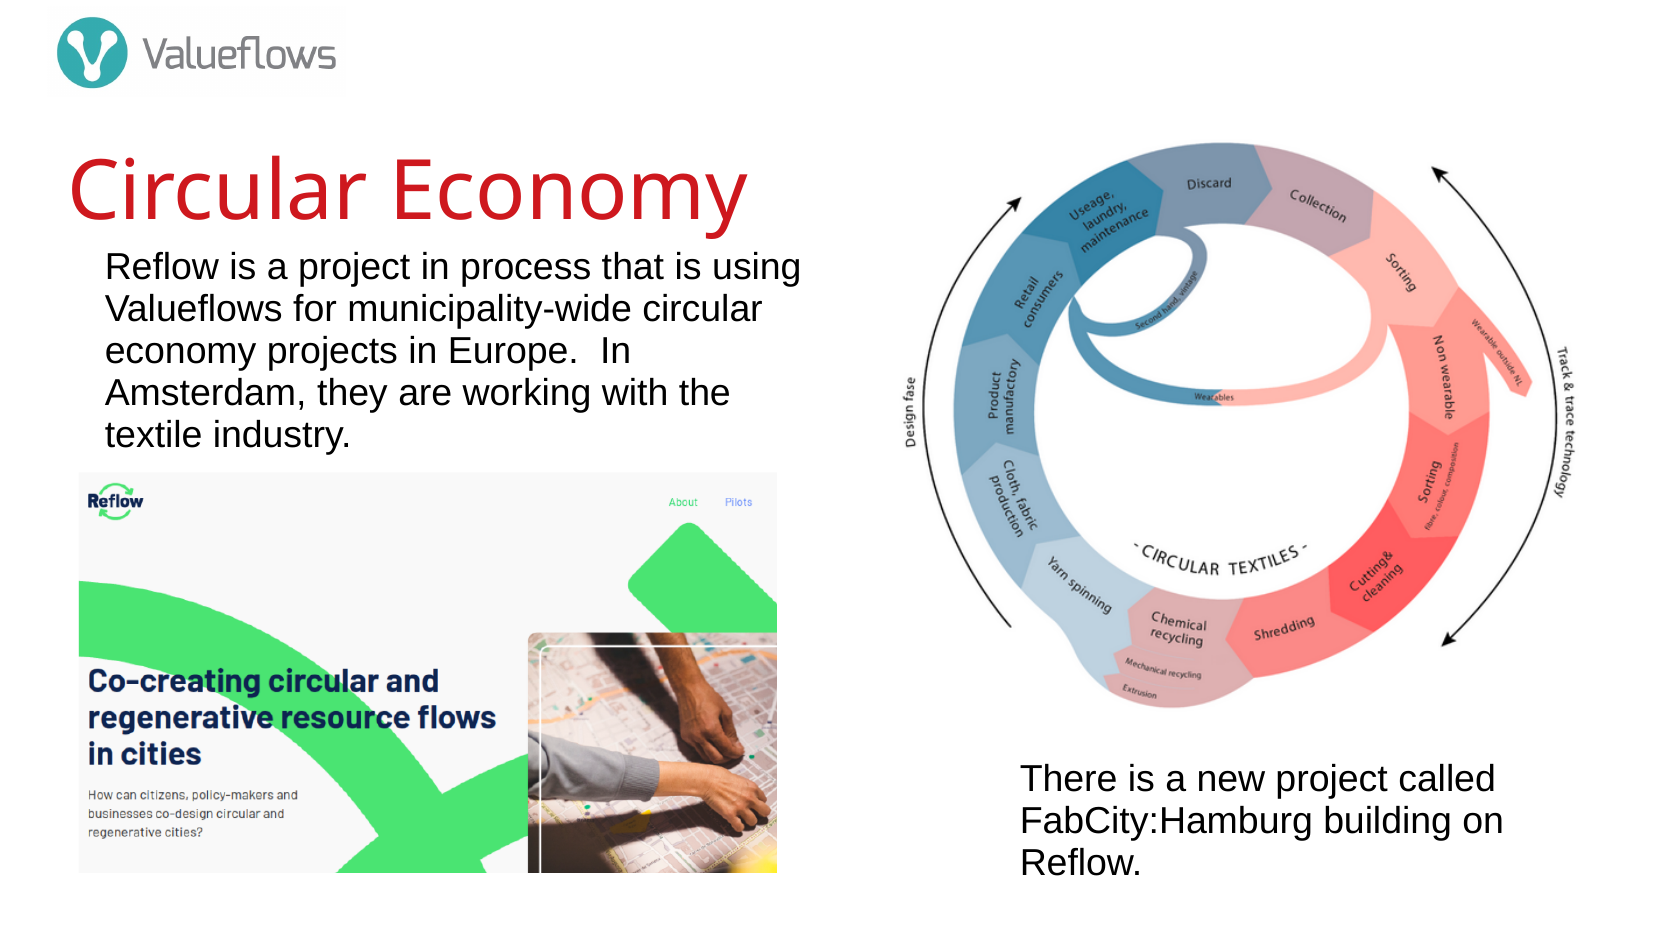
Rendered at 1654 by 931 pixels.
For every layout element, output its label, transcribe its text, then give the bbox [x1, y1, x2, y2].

picture [892, 134, 1591, 713]
text_box There is a new project called FabCity:Hamburg building on Reflow. [1005, 750, 1591, 891]
picture [47, 6, 346, 97]
text_box Reflow is a project in process that is using Valueflows for municipality-wide circular economy projects in Europe. In Amsterdam, they are working with the textile industry. [90, 238, 826, 586]
picture [71, 471, 777, 874]
text_box Circular Economy [52, 123, 983, 222]
